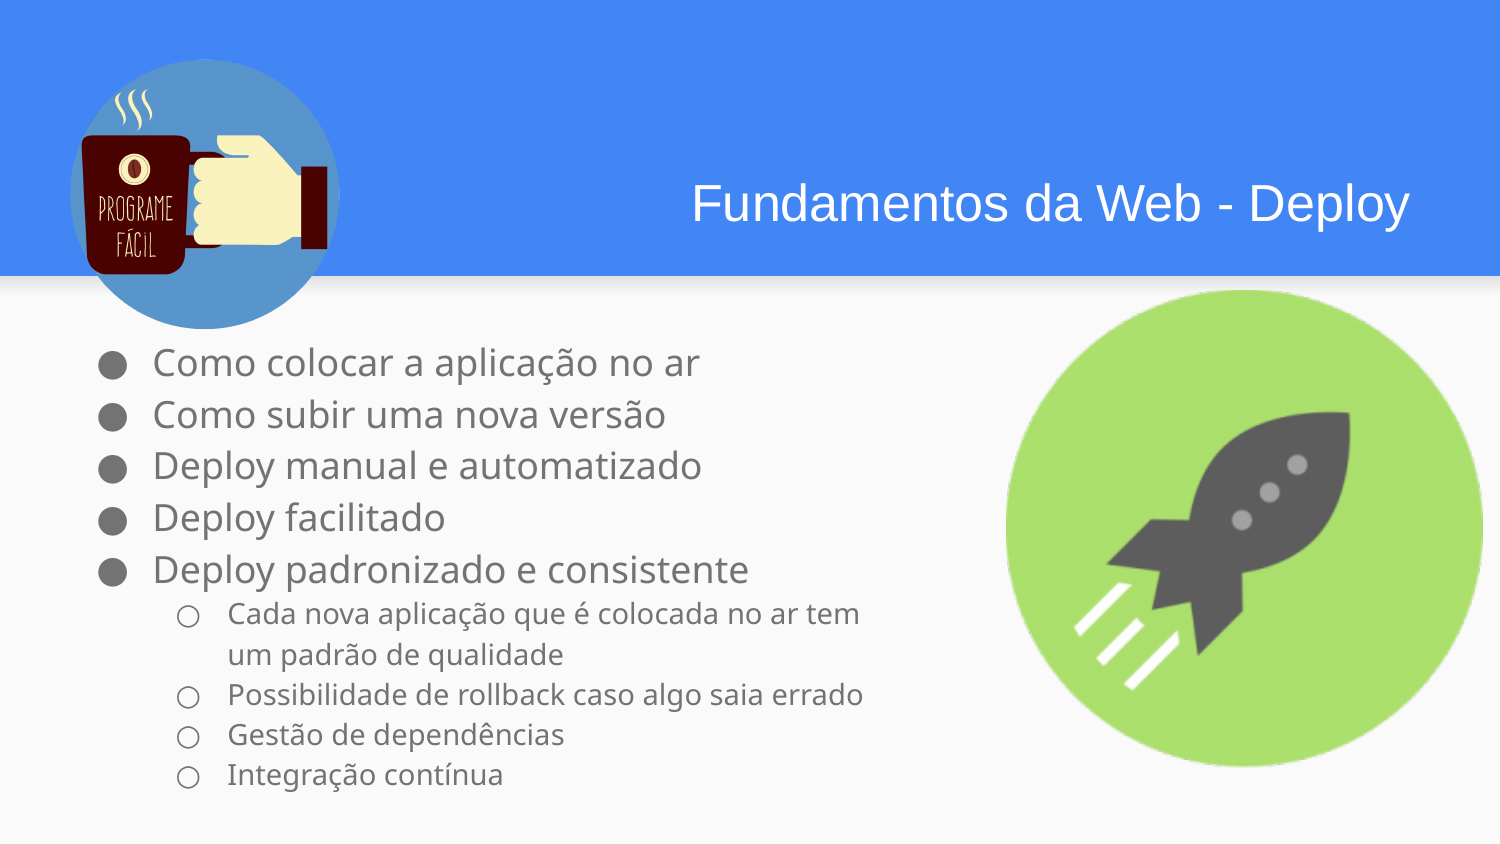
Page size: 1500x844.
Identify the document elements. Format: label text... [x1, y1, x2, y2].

title Fundamentos da Web - Deploy [385, 121, 1427, 248]
picture [1006, 290, 1483, 768]
list Como colocar a aplicação no ar Como subir uma nova versão Deploy manual e automatizado Deploy facilitado Deploy padronizado e consistente Cada nova aplicação que é colocada no ar tem um padrão de qualidade Possibilidade de rollback caso algo saia errado Gestão de dependências Integração contínua [62, 317, 1462, 794]
picture [24, 57, 385, 330]
